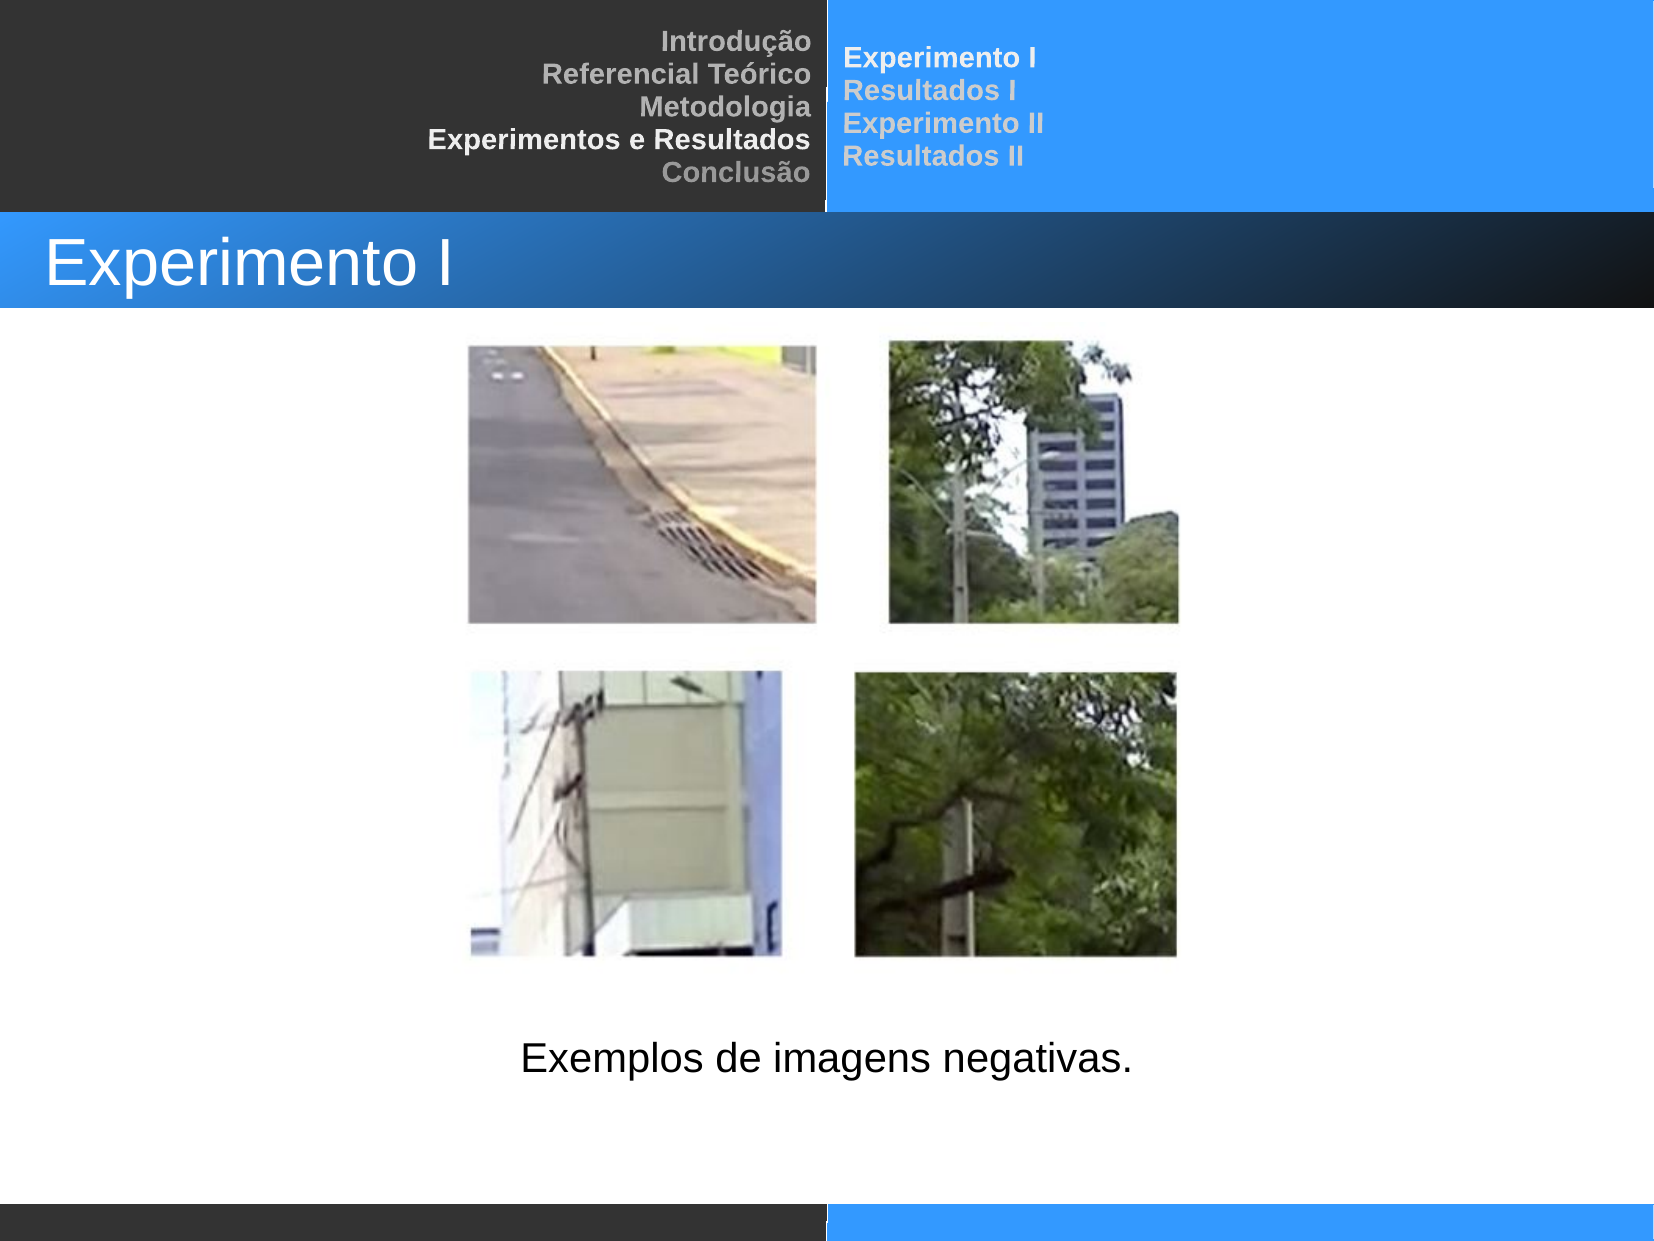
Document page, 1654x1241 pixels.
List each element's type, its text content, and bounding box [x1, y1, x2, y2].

text_box Experimento I [0, 212, 1654, 308]
picture [429, 322, 1224, 981]
text_box [827, 1204, 1654, 1241]
text_box Introdução Referencial Teórico Metodologia Experimentos e Resultados Conclusão [0, 0, 827, 212]
text_box Exemplos de imagens negativas. [505, 1027, 1148, 1090]
text_box Experimento I Resultados I Experimento II Resultados II [827, 0, 1654, 212]
text_box [0, 1204, 827, 1241]
